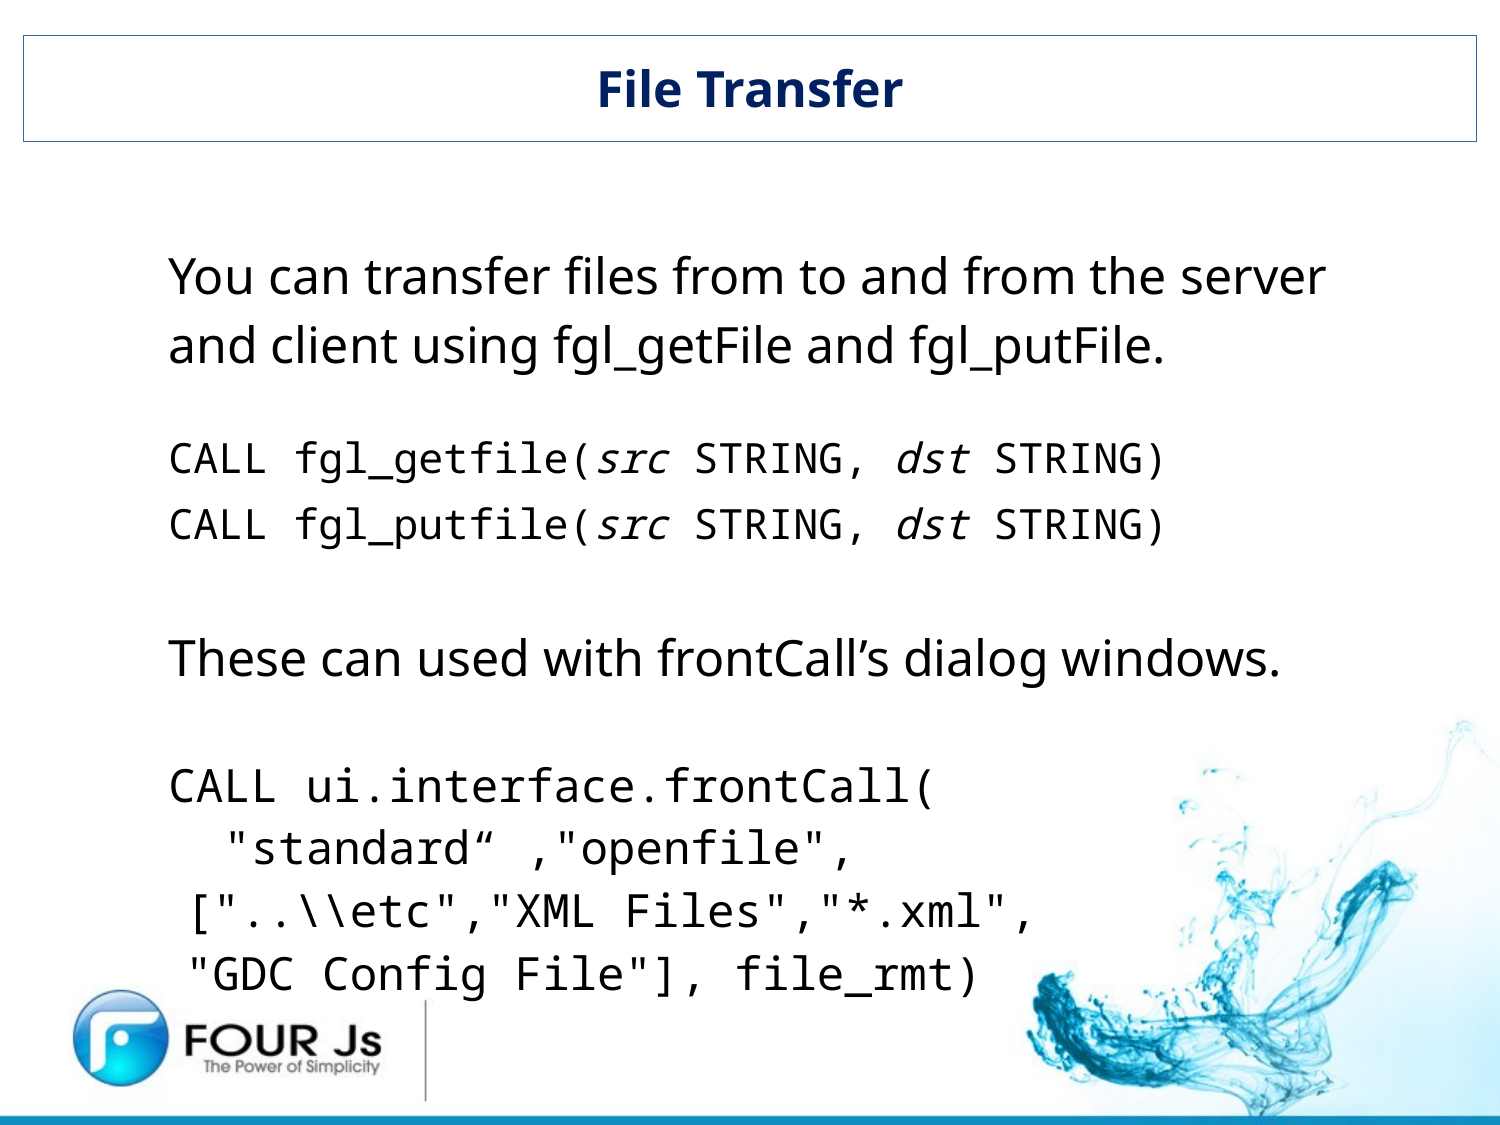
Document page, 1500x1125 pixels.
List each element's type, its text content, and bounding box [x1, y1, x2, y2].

text_box You can transfer files from to and from the server and client using fgl_getFile and fgl_putFile. CALL fgl_getfile(src STRING, dst STRING) CALL fgl_putfile(src STRING, dst STRING) These can used with frontCall’s dialog windows. CALL ui.interface.frontCall( "standard“ ,"openfile", ["..\\etc","XML Files","*.xml", "GDC Config File"], file_rmt) [153, 234, 1371, 966]
picture [0, 0, 1500, 1122]
title File Transfer [23, 35, 1477, 142]
